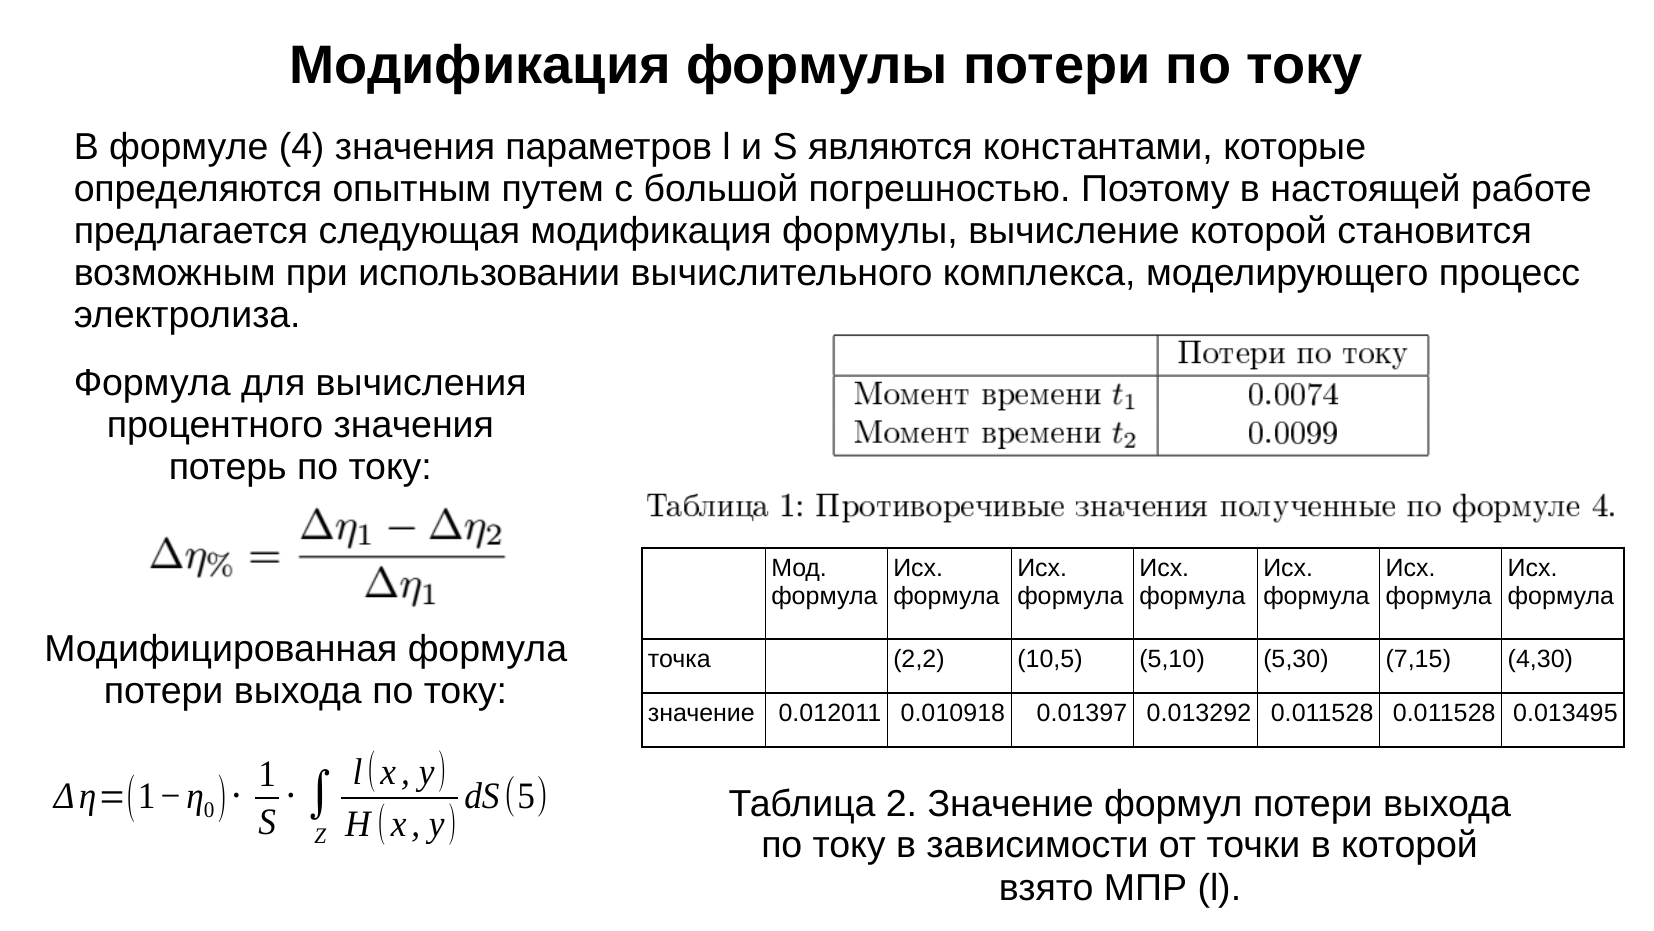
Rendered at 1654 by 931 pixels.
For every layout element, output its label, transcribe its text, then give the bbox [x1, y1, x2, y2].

table_cell (7,15) [1380, 640, 1501, 692]
text_box Формула для вычисления процентного значения потерь по току: [59, 354, 591, 496]
table_header [643, 549, 765, 638]
table_cell 0.011528 [1258, 694, 1379, 746]
table_header Исх. формула [1258, 549, 1379, 638]
table_cell [766, 640, 887, 692]
picture [118, 496, 532, 620]
picture [620, 355, 1625, 530]
text_box Таблица 2. Значение формул потери выхода по току в зависимости от точки в которой взято МПР (l). [713, 774, 1541, 916]
table_cell точка [643, 640, 765, 692]
text_box Модифицированная формула потери выхода по току: [29, 620, 621, 719]
table_header Исх. формула [1502, 549, 1623, 638]
table_cell 0.010918 [888, 694, 1011, 746]
chart [51, 749, 549, 849]
table_header Исх. формула [888, 549, 1011, 638]
table_cell значение [643, 694, 765, 746]
table_cell (10,5) [1012, 640, 1133, 692]
table_cell 0.012011 [766, 694, 887, 746]
table_cell 0.01397 [1012, 694, 1133, 746]
table_cell 0.013292 [1134, 694, 1257, 746]
table_header Мод. формула [766, 549, 887, 638]
table_header Исх. формула [1380, 549, 1501, 638]
table_cell (2,2) [888, 640, 1011, 692]
table_cell (5,10) [1134, 640, 1257, 692]
table_cell 0.013495 [1502, 694, 1623, 746]
text_box В формуле (4) значения параметров l и S являются константами, которые определяются опытным путем с большой погрешностью. Поэтому в настоящей работе предлагается следующая модификация формулы, вычисление которой становится возможным при использовании вычислительного комплекса, моделирующего процесс электролиза. [59, 118, 1625, 355]
title Модификация формулы потери по току [82, 12, 1571, 118]
table_header Исх. формула [1134, 549, 1257, 638]
table_header Исх. формула [1012, 549, 1133, 638]
table_cell (4,30) [1502, 640, 1623, 692]
table_cell 0.011528 [1380, 694, 1501, 746]
table_cell (5,30) [1258, 640, 1379, 692]
